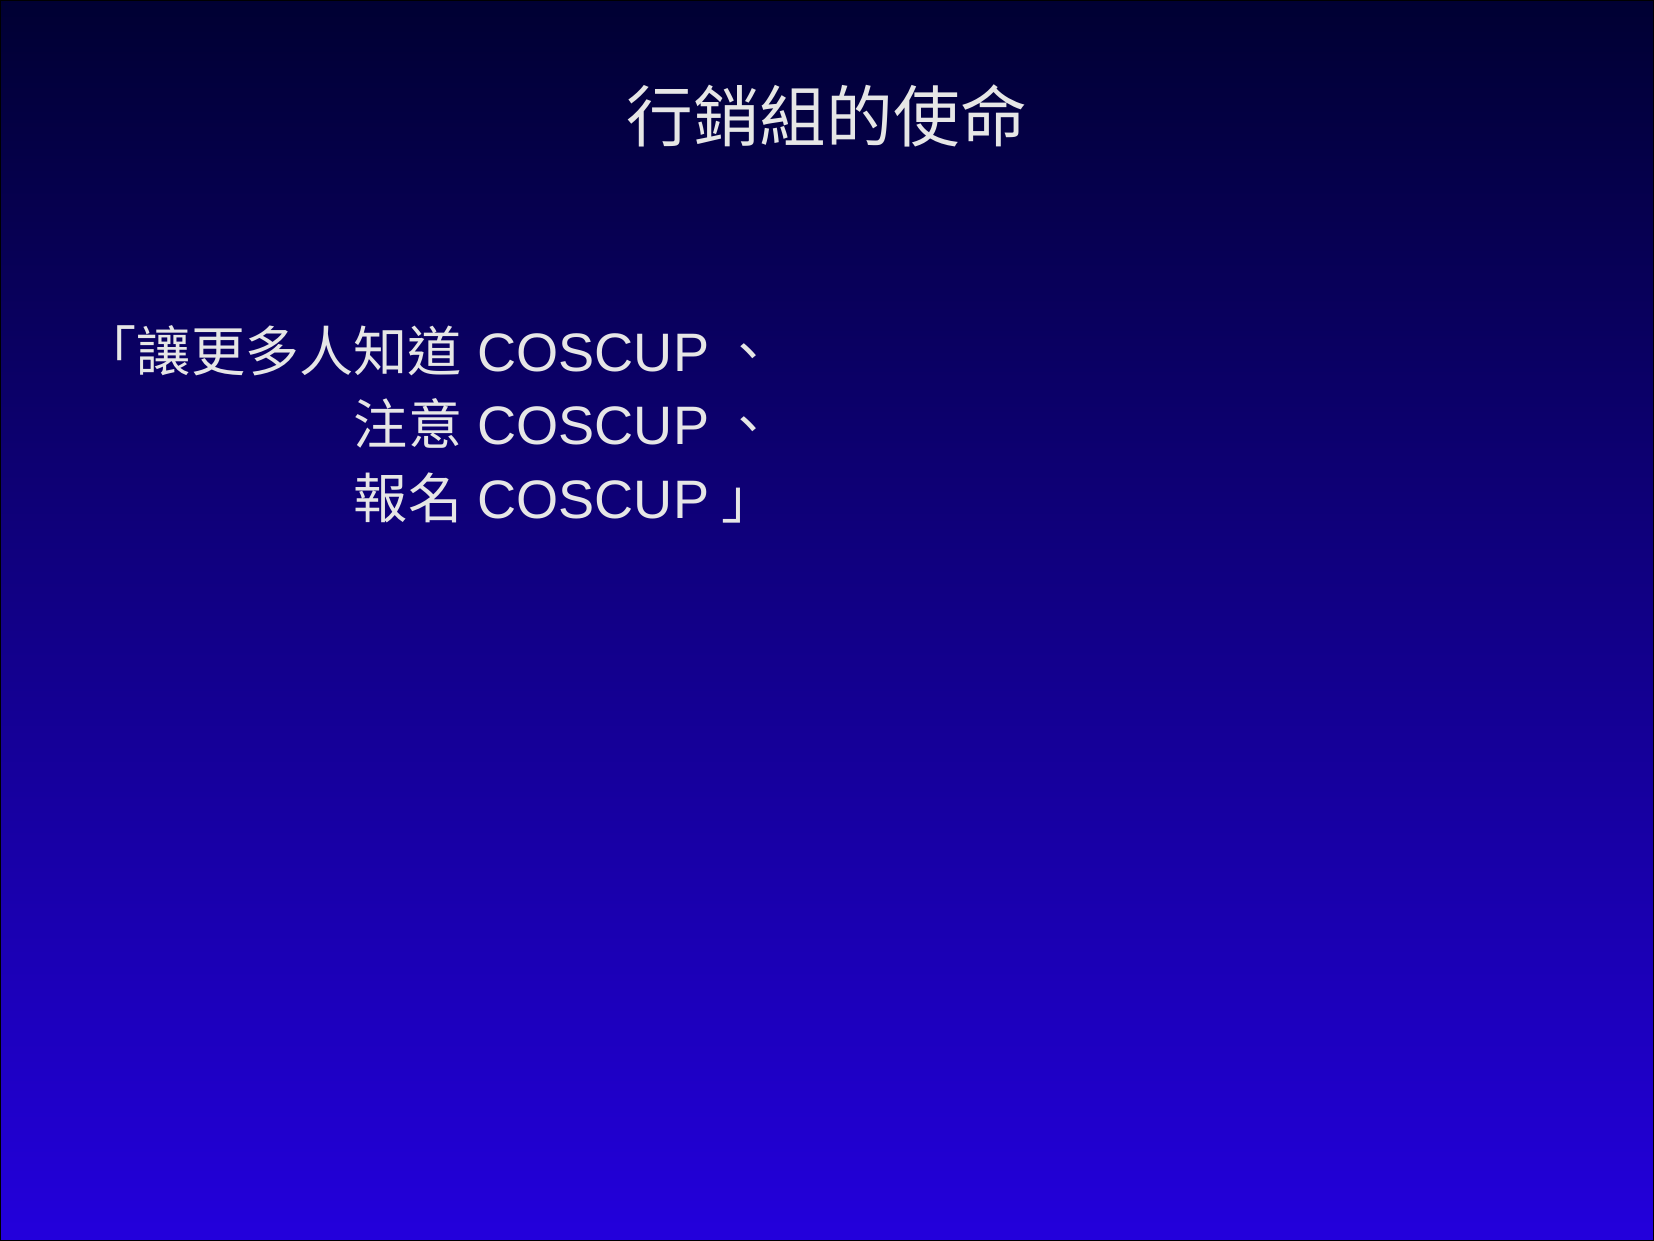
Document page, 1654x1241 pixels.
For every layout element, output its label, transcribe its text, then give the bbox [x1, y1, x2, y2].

title 行銷組的使命 [82, 49, 1571, 182]
list 「讓更多人知道COSCUP、 注意COSCUP、 報名COSCUP」 [82, 222, 1571, 1109]
